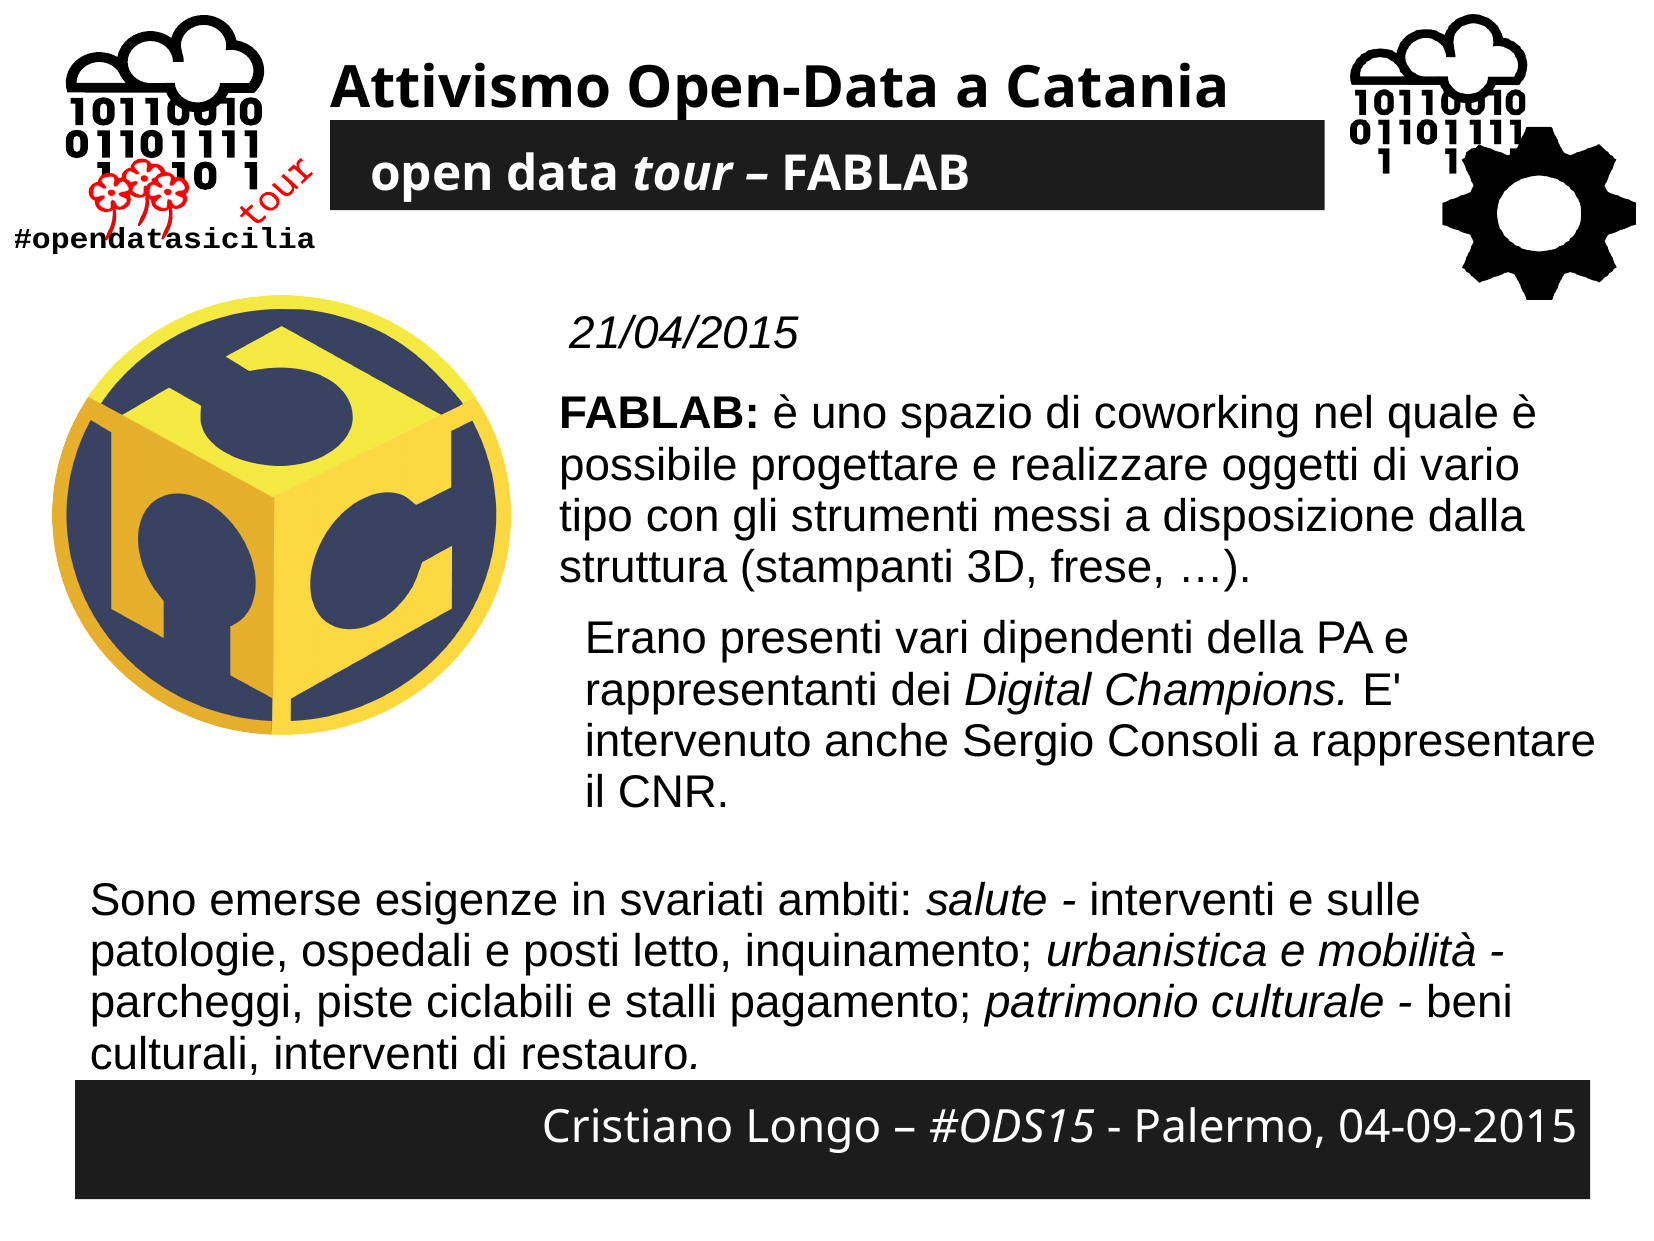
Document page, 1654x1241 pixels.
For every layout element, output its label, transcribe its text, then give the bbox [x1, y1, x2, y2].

text_box Sono emerse esigenze in svariati ambiti: salute - interventi e sulle patologie, ospedali e posti letto, inquinamento; urbanistica e mobilità - parcheggi, piste ciclabili e stalli pagamento; patrimonio culturale - beni culturali, interventi di restauro. [75, 866, 1606, 1087]
picture [15, 15, 316, 256]
list open data tour – FABLAB [330, 120, 1325, 211]
text_box FABLAB: è uno spazio di coworking nel quale è possibile progettare e realizzare oggetti di vario tipo con gli strumenti messi a disposizione dalla struttura (stampanti 3D, frese, …). [544, 380, 1608, 601]
text_box Erano presenti vari dipendenti della PA e rappresentanti dei Digital Champions. E' intervenuto anche Sergio Consoli a rappresentare il CNR. [570, 605, 1621, 826]
text_box 21/04/2015 [555, 300, 1336, 367]
picture [1350, 14, 1636, 301]
picture [52, 295, 511, 736]
list Attivismo Open-Data a Catania [330, 45, 1321, 120]
list Cristiano Longo – #ODS15 - Palermo, 04-09-2015 [75, 1087, 1591, 1200]
